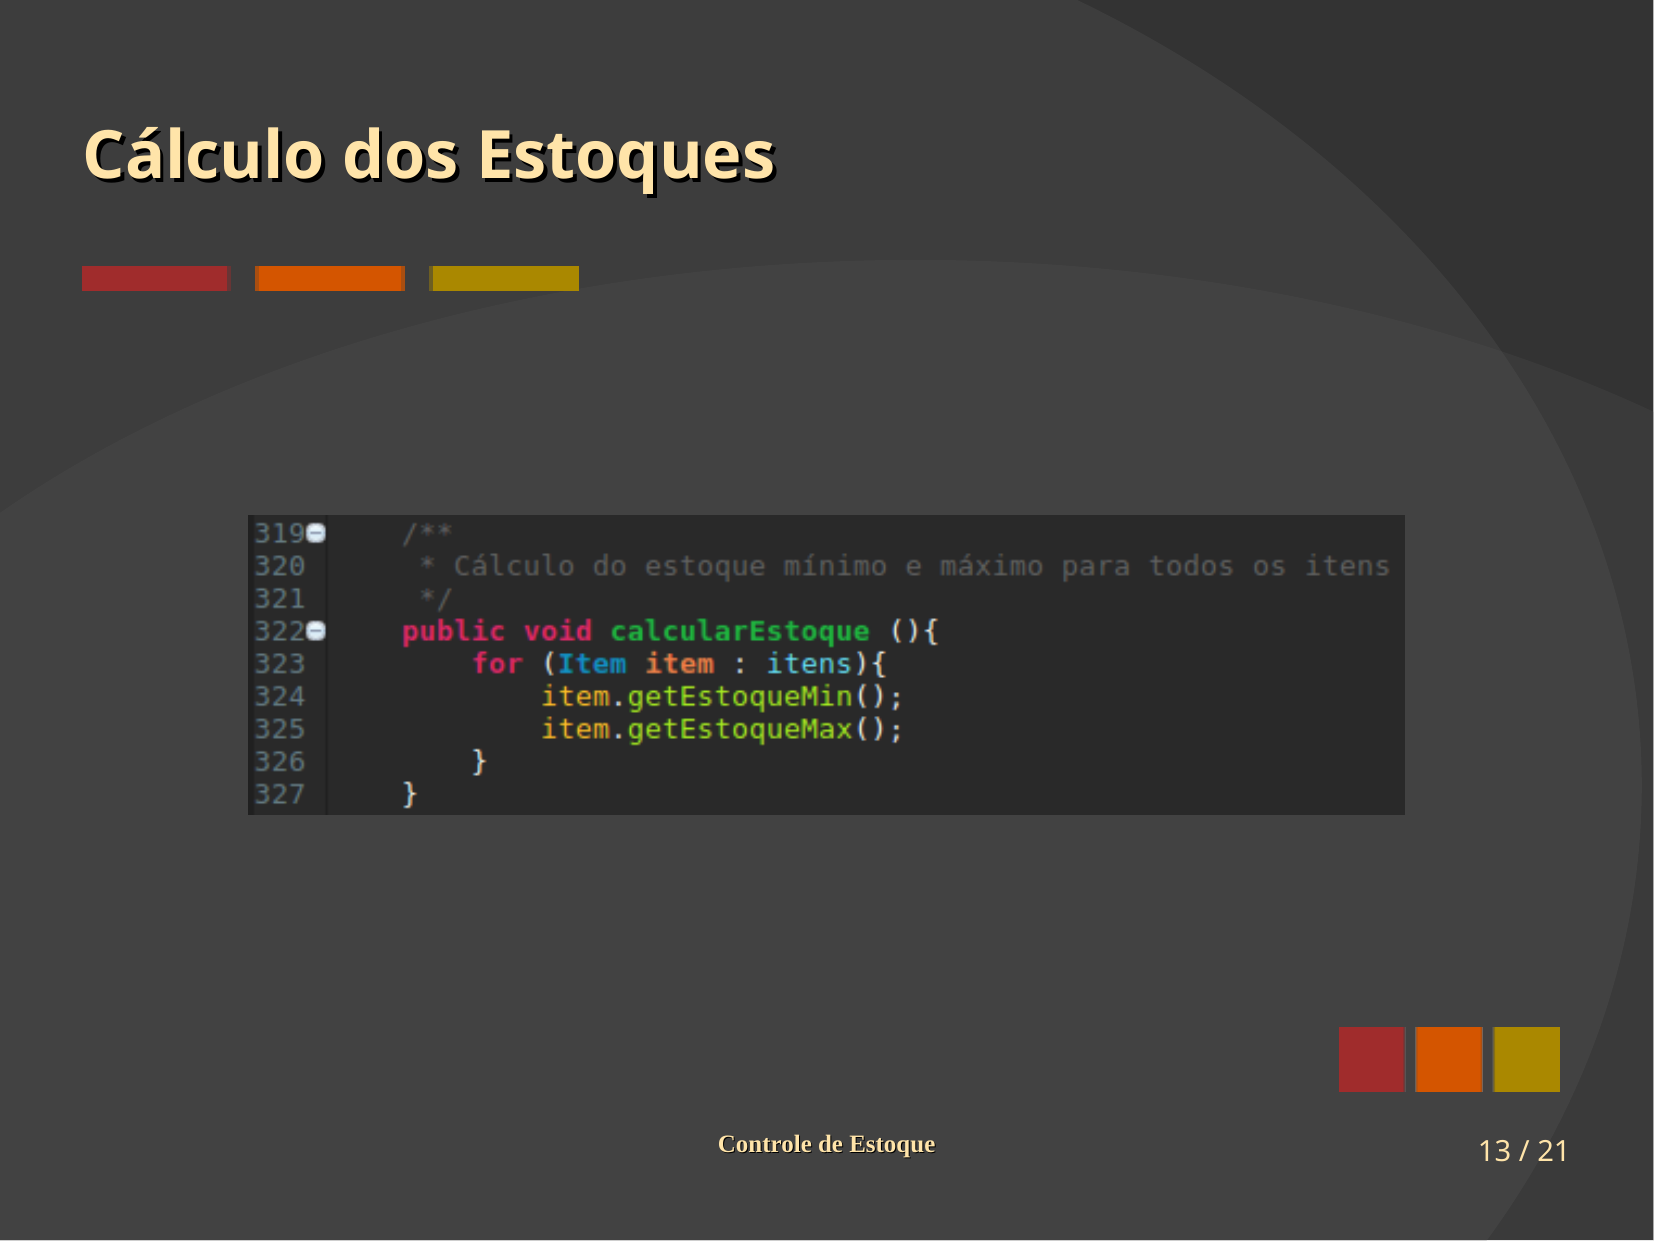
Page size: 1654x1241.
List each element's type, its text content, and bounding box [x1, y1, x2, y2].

title Cálculo dos Estoques [82, 49, 1571, 257]
picture [82, 266, 579, 291]
picture [1339, 1027, 1560, 1092]
picture [248, 515, 1405, 815]
